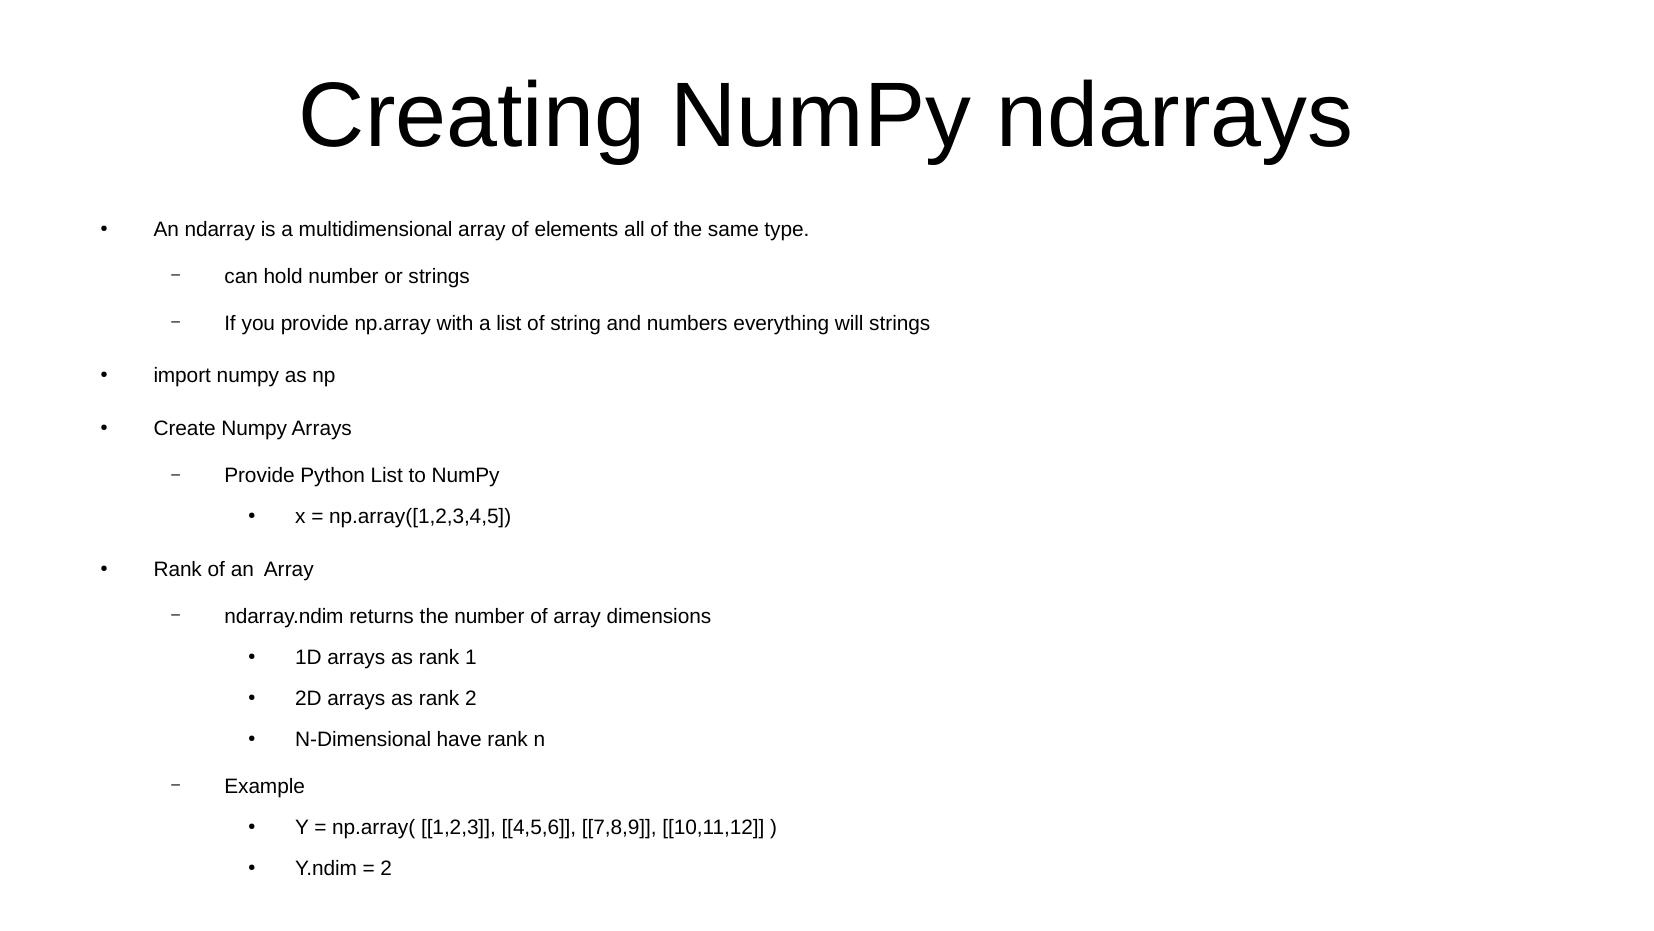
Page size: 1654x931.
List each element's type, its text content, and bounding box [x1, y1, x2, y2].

list An ndarray is a multidimensional array of elements all of the same type. can hold number or strings If you provide np.array with a list of string and numbers everything will strings import numpy as np Create Numpy Arrays Provide Python List to NumPy x = np.array([1,2,3,4,5]) Rank of an Array ndarray.ndim returns the number of array dimensions 1D arrays as rank 1 2D arrays as rank 2 N-Dimensional have rank n Example Y = np.array( [[1,2,3]], [[4,5,6]], [[7,8,9]], [[10,11,12]] ) Y.ndim = 2 [82, 217, 1636, 916]
title Creating NumPy ndarrays [82, 37, 1571, 193]
